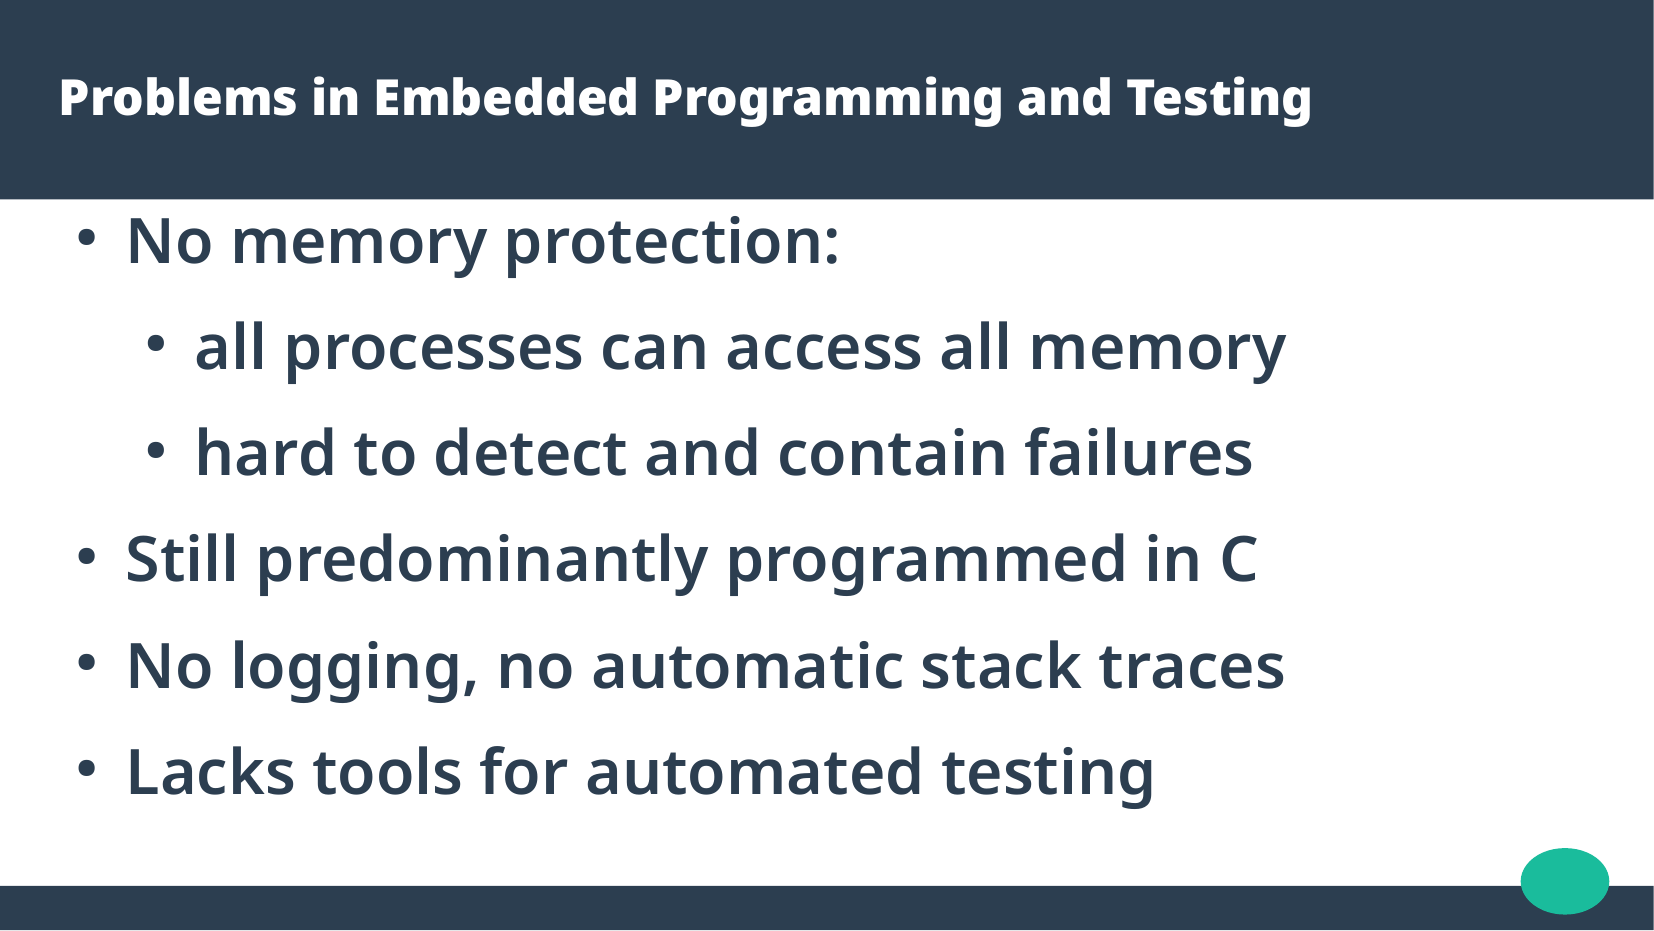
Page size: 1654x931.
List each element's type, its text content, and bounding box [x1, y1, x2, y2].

title Problems in Embedded Programming and Testing [59, 37, 1595, 155]
list No memory protection: all processes can access all memory hard to detect and contain failures Still predominantly programmed in C No logging, no automatic stack traces Lacks tools for automated testing [59, 196, 1595, 817]
